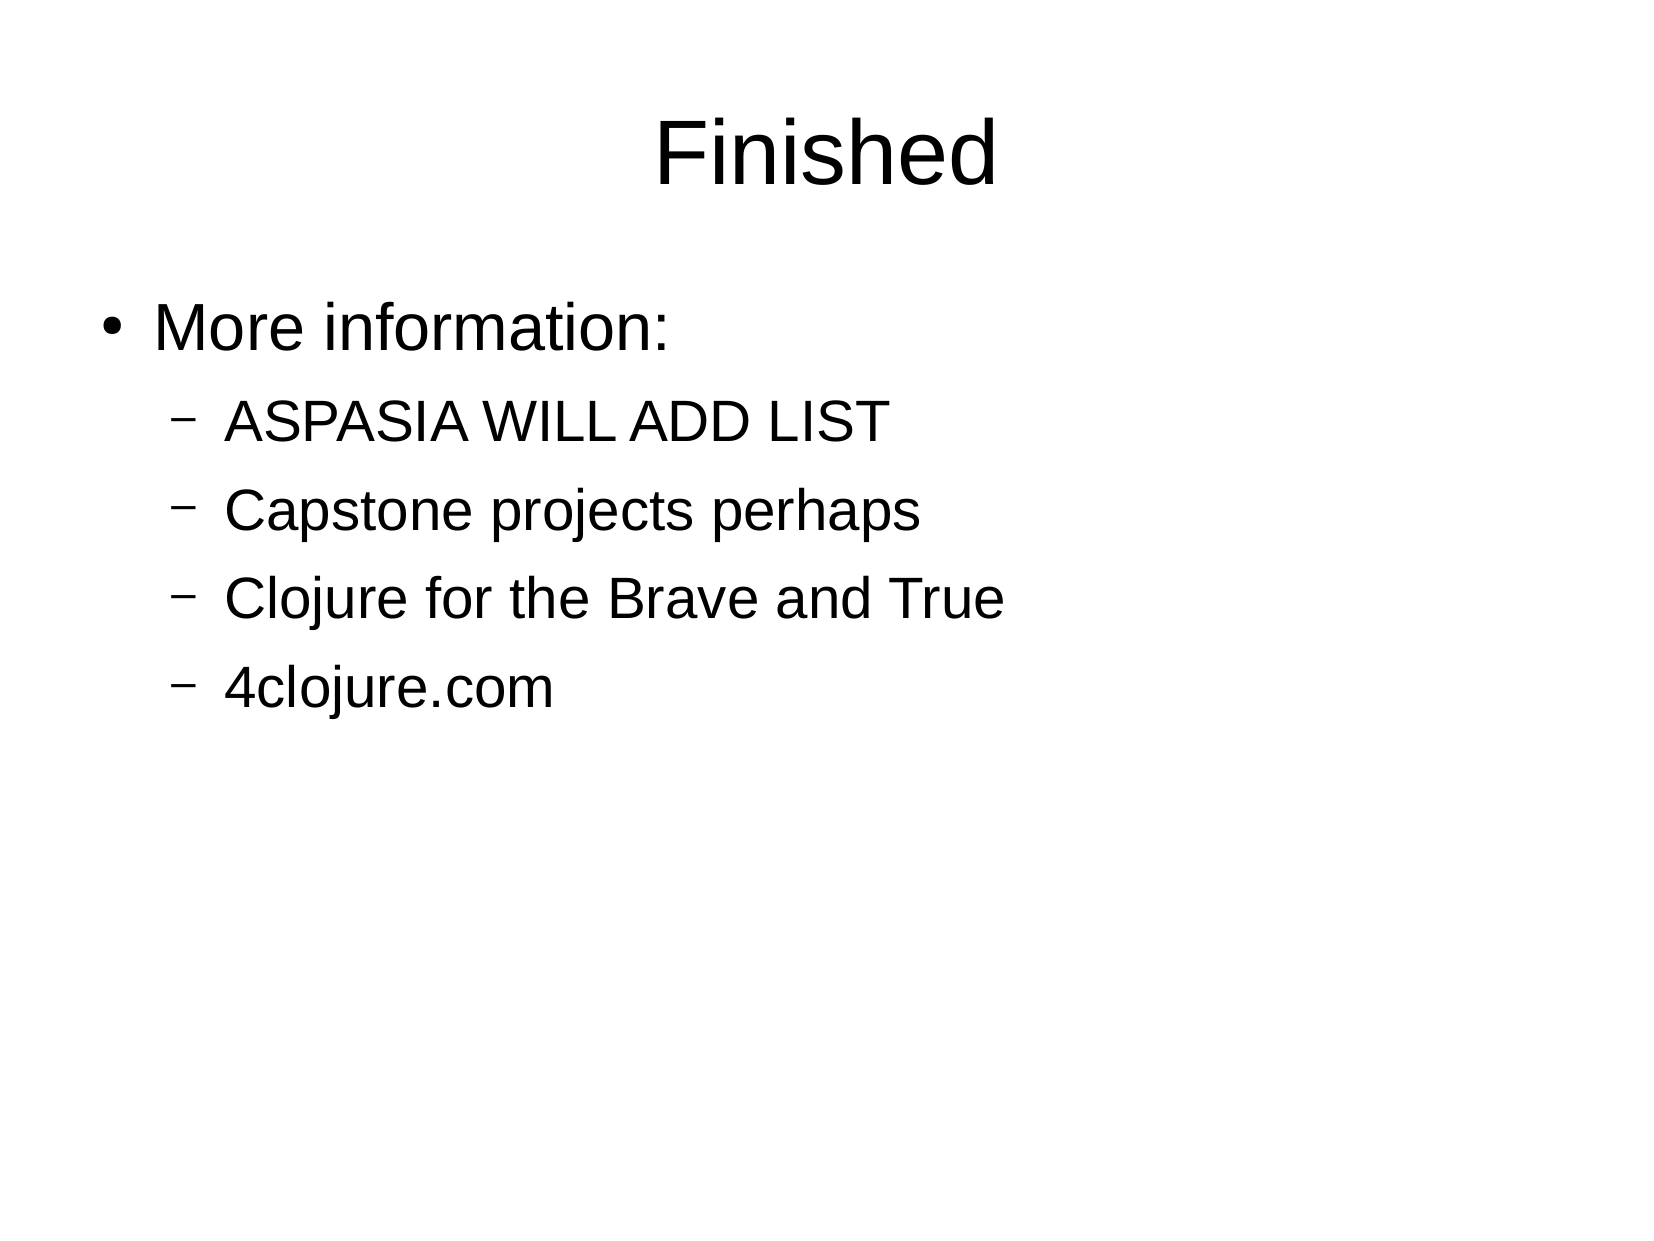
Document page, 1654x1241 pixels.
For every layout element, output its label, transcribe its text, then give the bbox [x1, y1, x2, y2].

title Finished [82, 49, 1571, 257]
list More information: ASPASIA WILL ADD LIST Capstone projects perhaps Clojure for the Brave and True 4clojure.com [82, 290, 1571, 1010]
